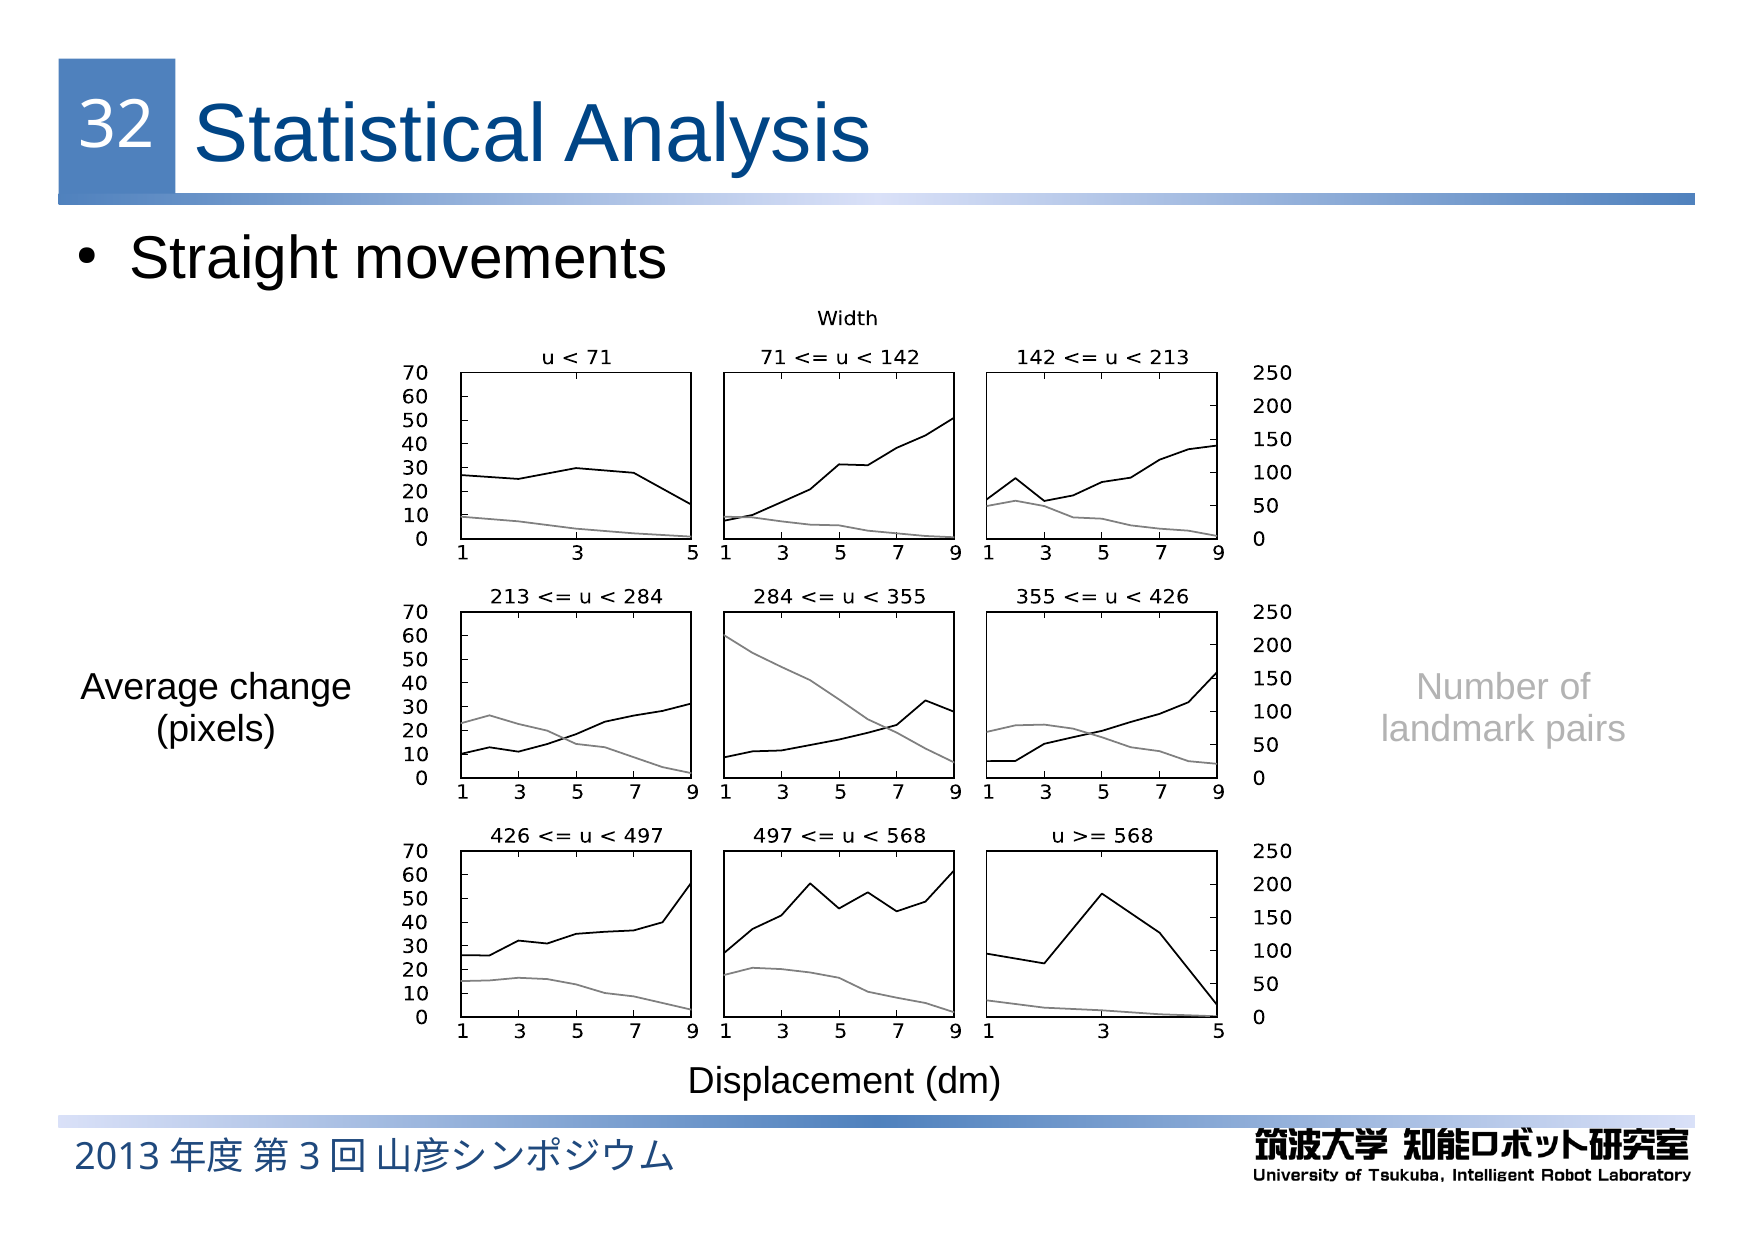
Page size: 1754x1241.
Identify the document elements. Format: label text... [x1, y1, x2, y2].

title Statistical Analysis [193, 61, 1651, 205]
list Straight movements [58, 223, 1696, 876]
text_box Displacement (dm) [538, 1051, 1151, 1109]
picture [388, 298, 1303, 1049]
text_box Number of landmark pairs [1345, 658, 1661, 758]
text_box Average change (pixels) [58, 658, 374, 758]
picture [1252, 1127, 1691, 1182]
